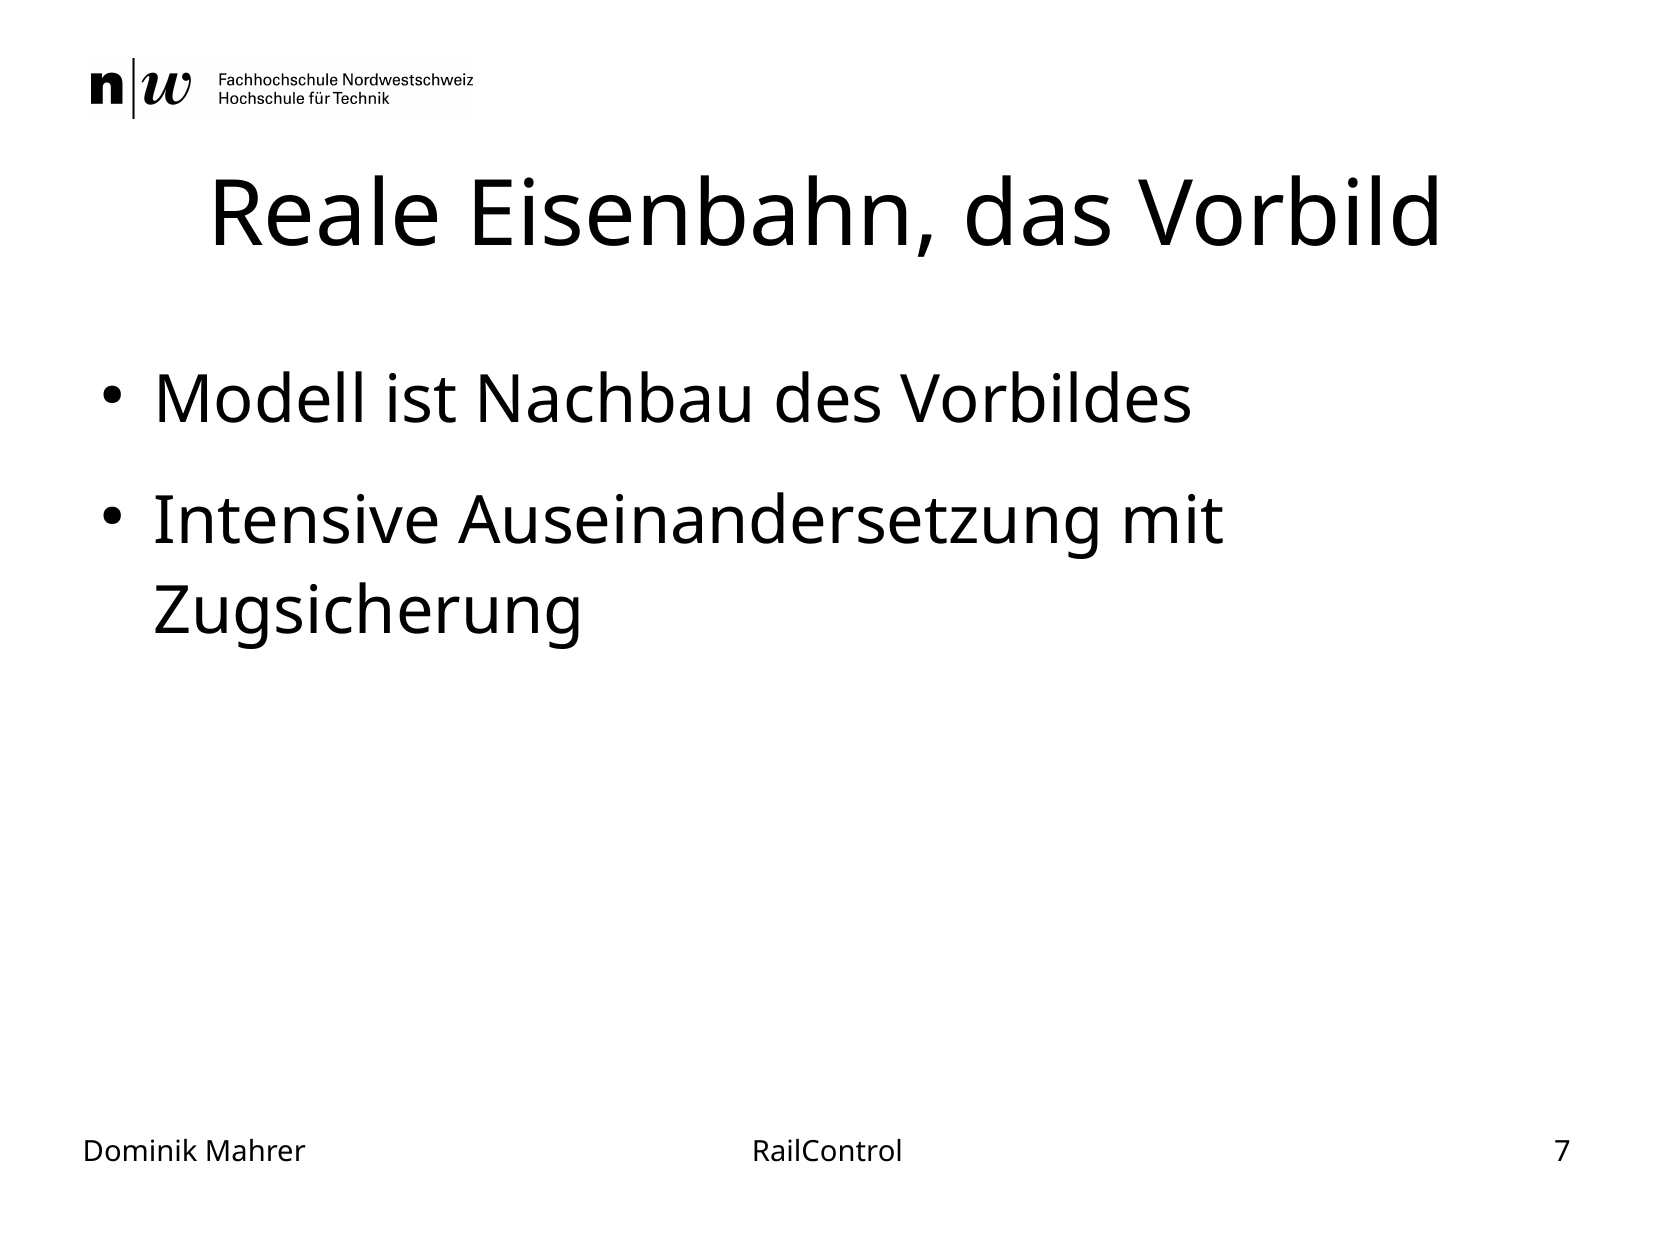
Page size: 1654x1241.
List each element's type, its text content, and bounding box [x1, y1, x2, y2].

picture [91, 58, 473, 119]
title Reale Eisenbahn, das Vorbild [82, 153, 1571, 267]
list Modell ist Nachbau des Vorbildes Intensive Auseinandersetzung mit Zugsicherung [82, 351, 1571, 1063]
